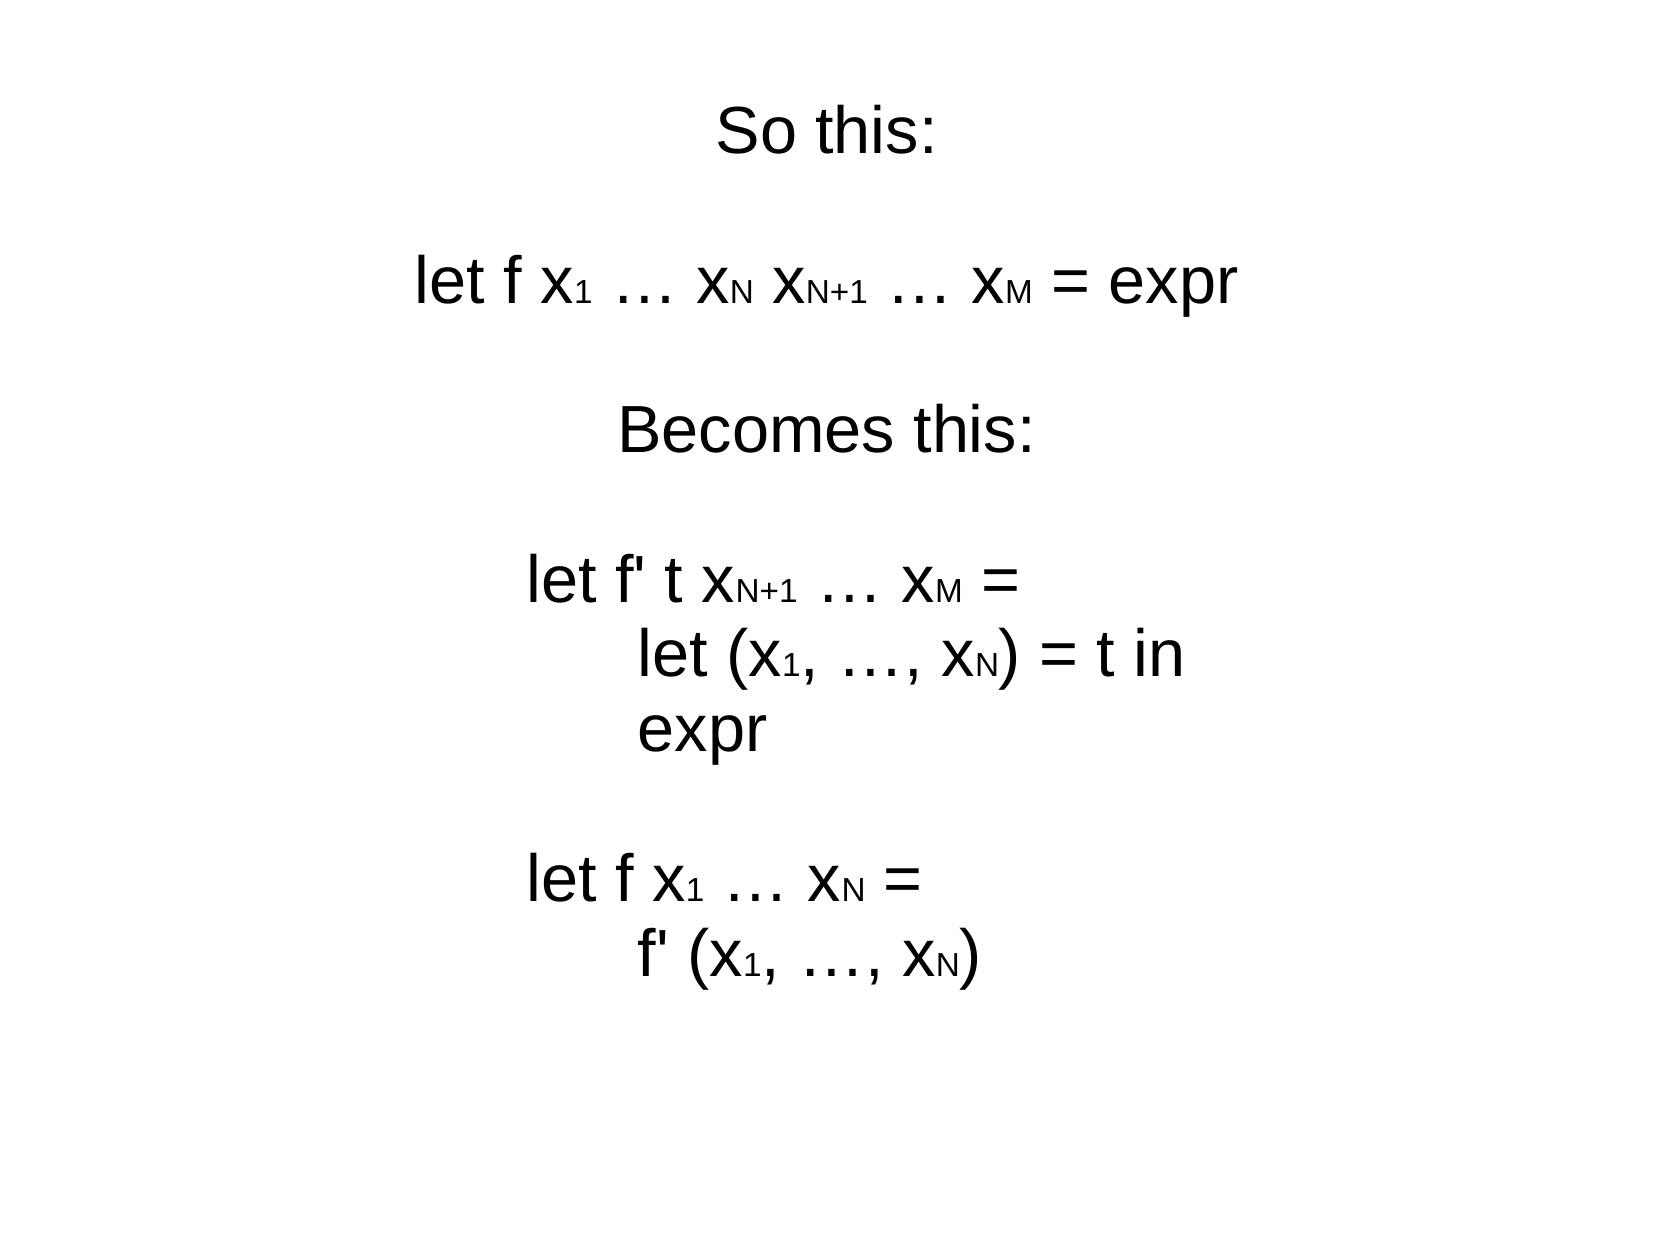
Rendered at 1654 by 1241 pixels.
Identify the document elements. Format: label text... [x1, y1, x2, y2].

subtitle So this: let f x1 … xN xN+1 … xM = expr Becomes this: let f' t xN+1 … xM = let (x1, …, xN) = t in expr let f x1 … xN = f' (x1, …, xN) [82, 49, 1571, 1109]
